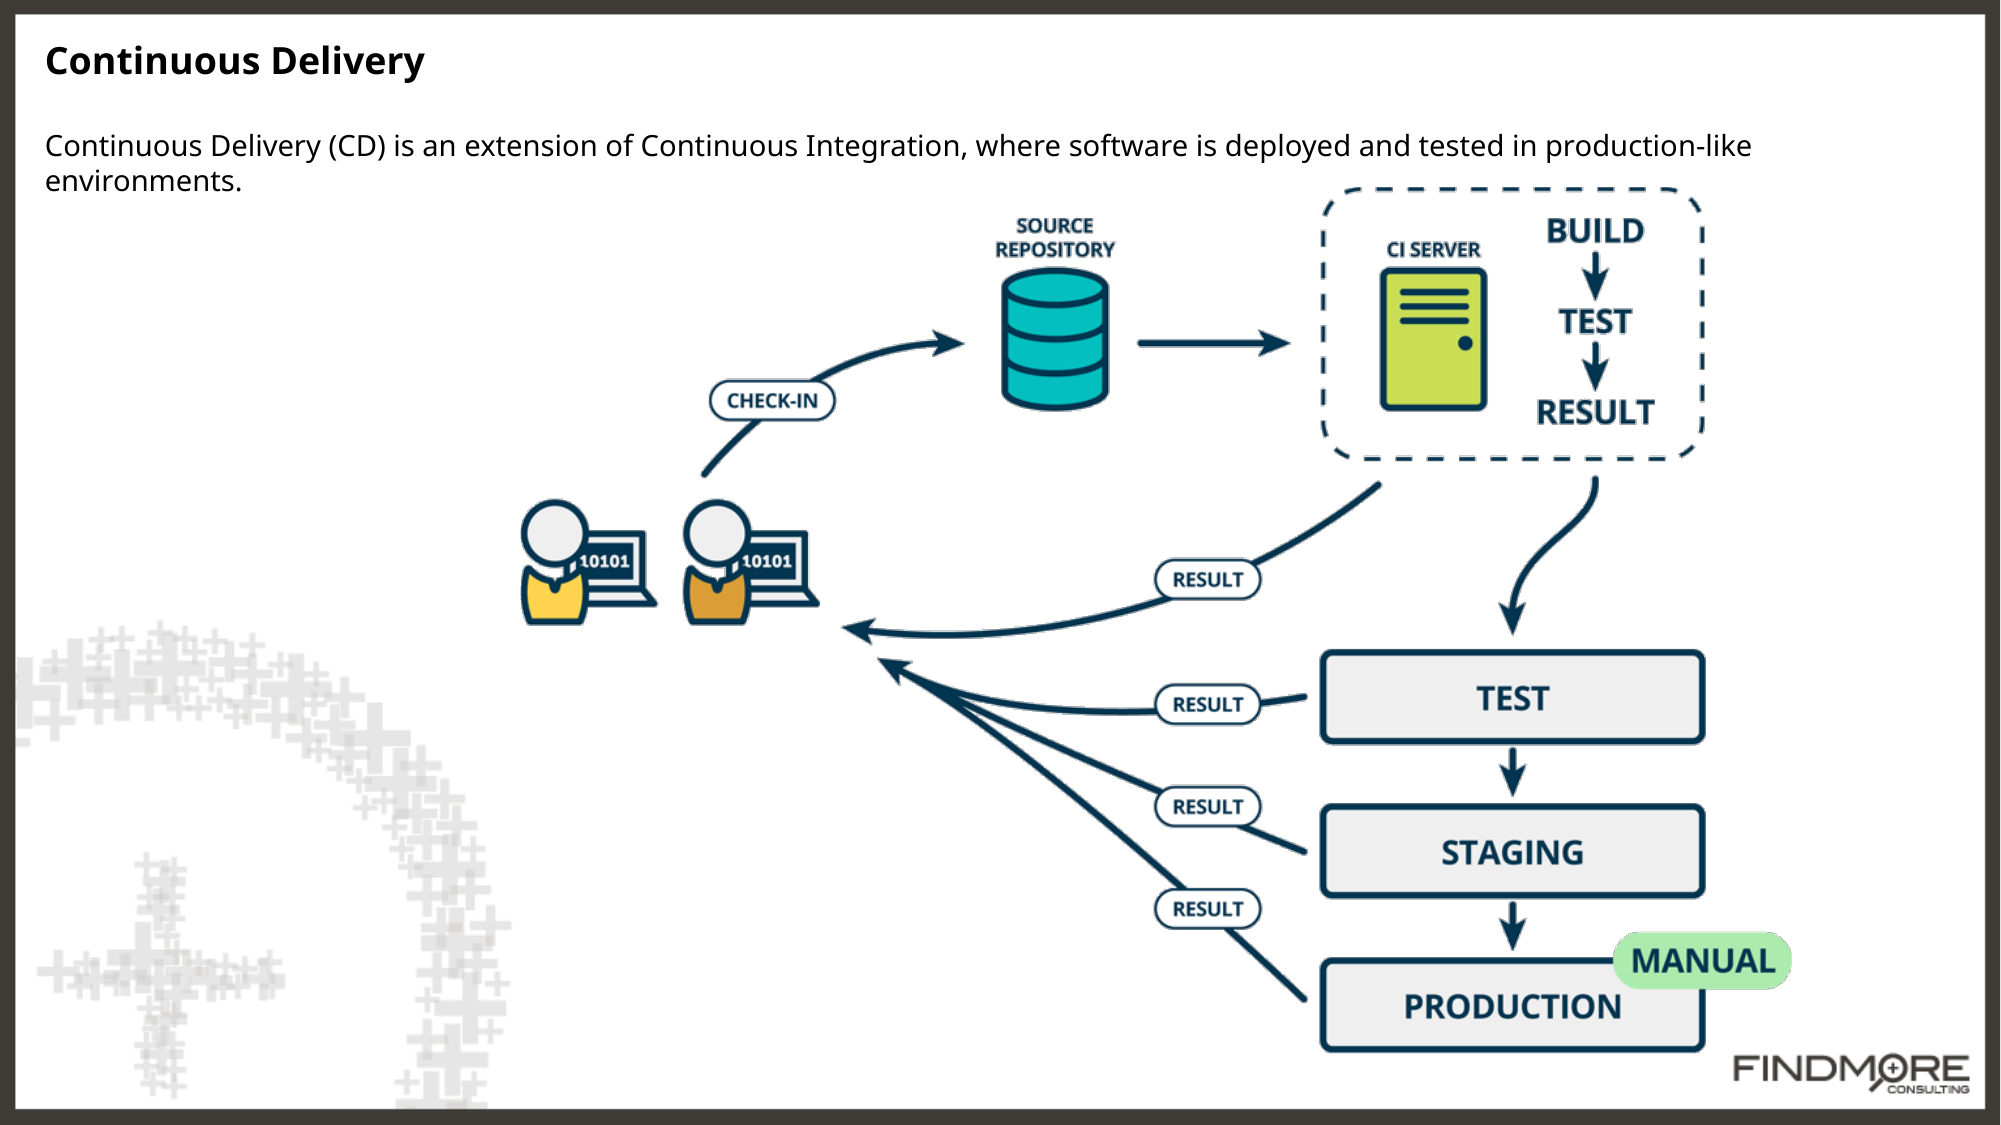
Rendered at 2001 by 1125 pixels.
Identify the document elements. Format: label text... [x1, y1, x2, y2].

picture [0, 0, 2001, 1125]
text_box Continuous Delivery Continuous Delivery (CD) is an extension of Continuous Integration, where software is deployed and tested in production-like environments. [29, 29, 1965, 1054]
